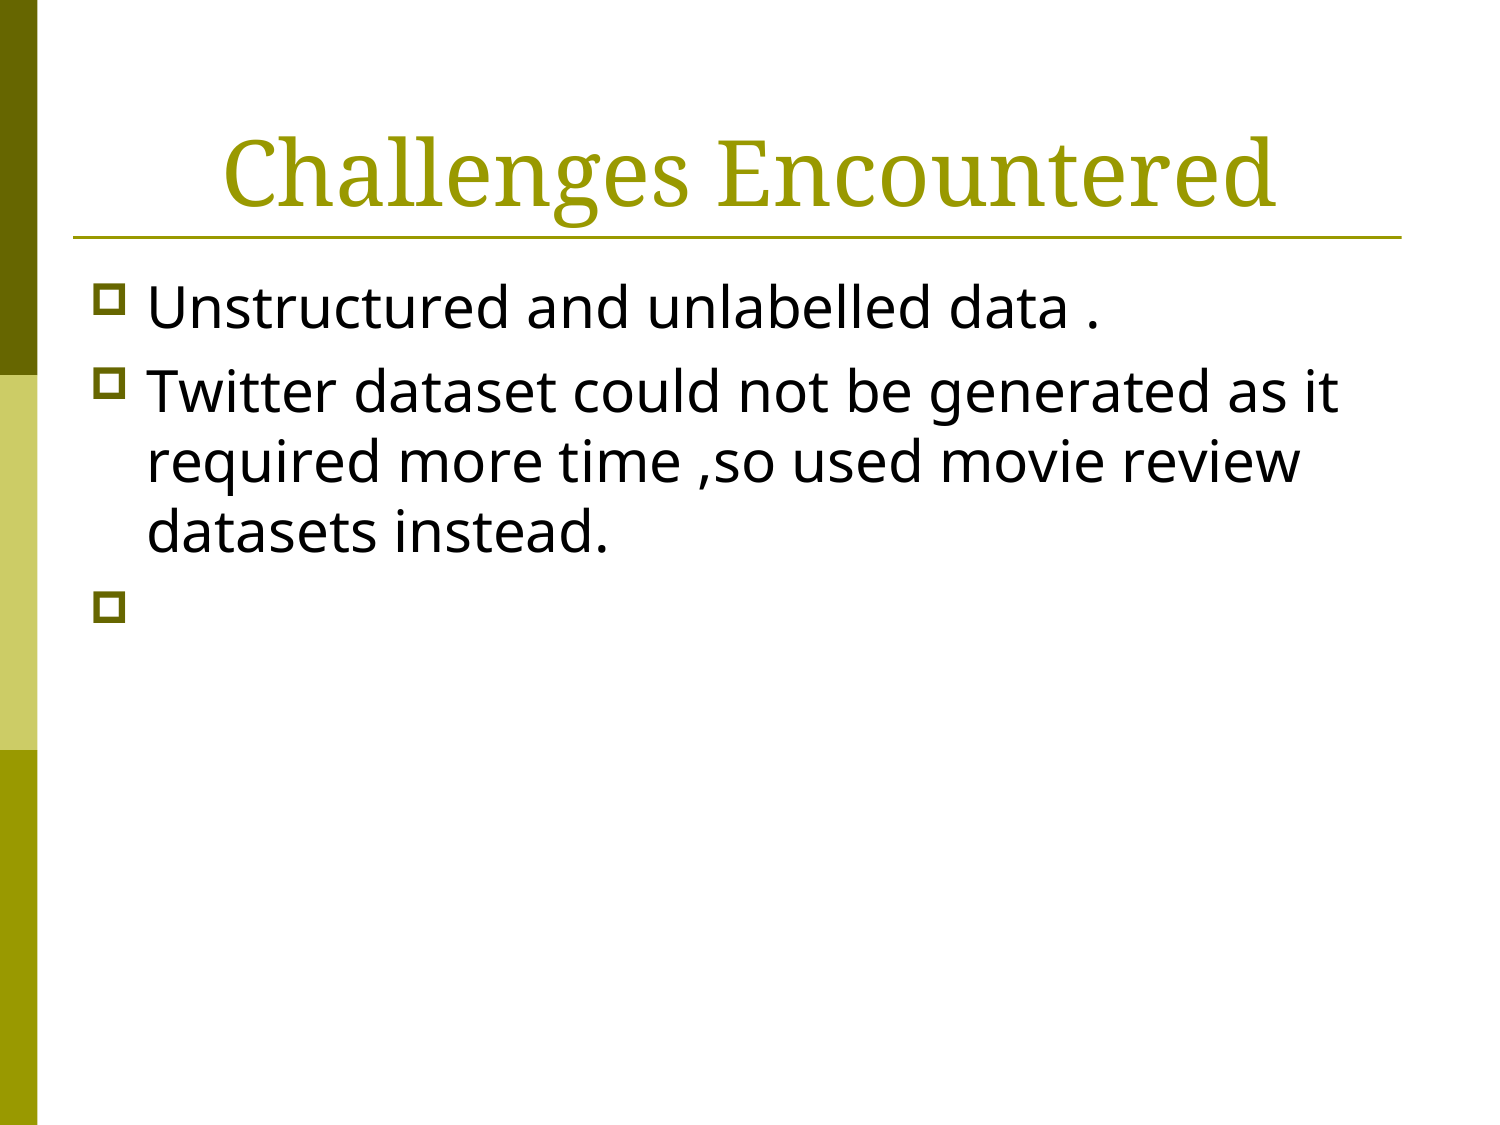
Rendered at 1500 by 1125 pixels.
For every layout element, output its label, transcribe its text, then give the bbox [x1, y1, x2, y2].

title Challenges Encountered [75, 45, 1426, 233]
list Unstructured and unlabelled data . Twitter dataset could not be generated as it required more time ,so used movie review datasets instead. [75, 262, 1426, 1006]
